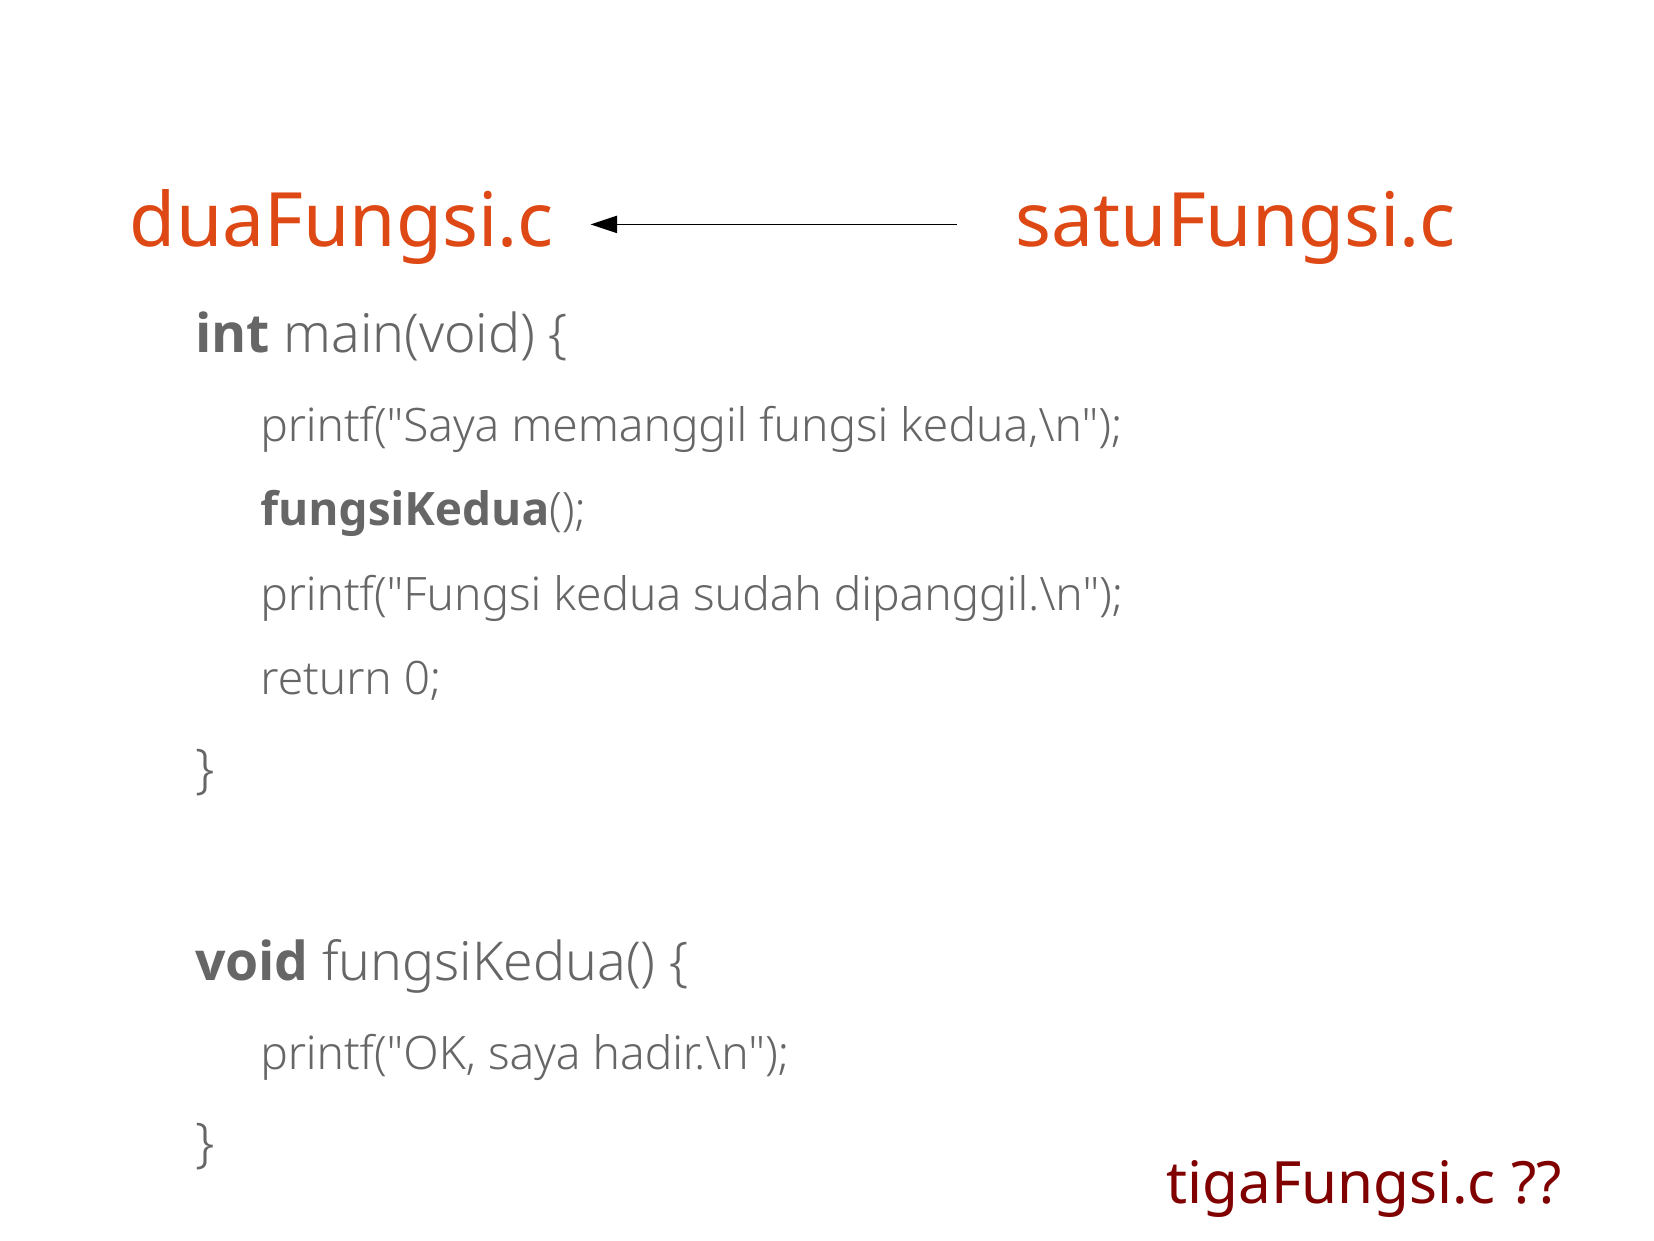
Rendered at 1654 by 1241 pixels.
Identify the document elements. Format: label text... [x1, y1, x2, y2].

title duaFungsi.c satuFungsi.c [129, 153, 1518, 281]
list int main(void) { printf("Saya memanggil fungsi kedua,\n"); fungsiKedua(); printf("Fungsi kedua sudah dipanggil.\n"); return 0; } void fungsiKedua() { printf("OK, saya hadir.\n"); } [129, 295, 1518, 1182]
text_box tigaFungsi.c ?? [1116, 1133, 1613, 1215]
